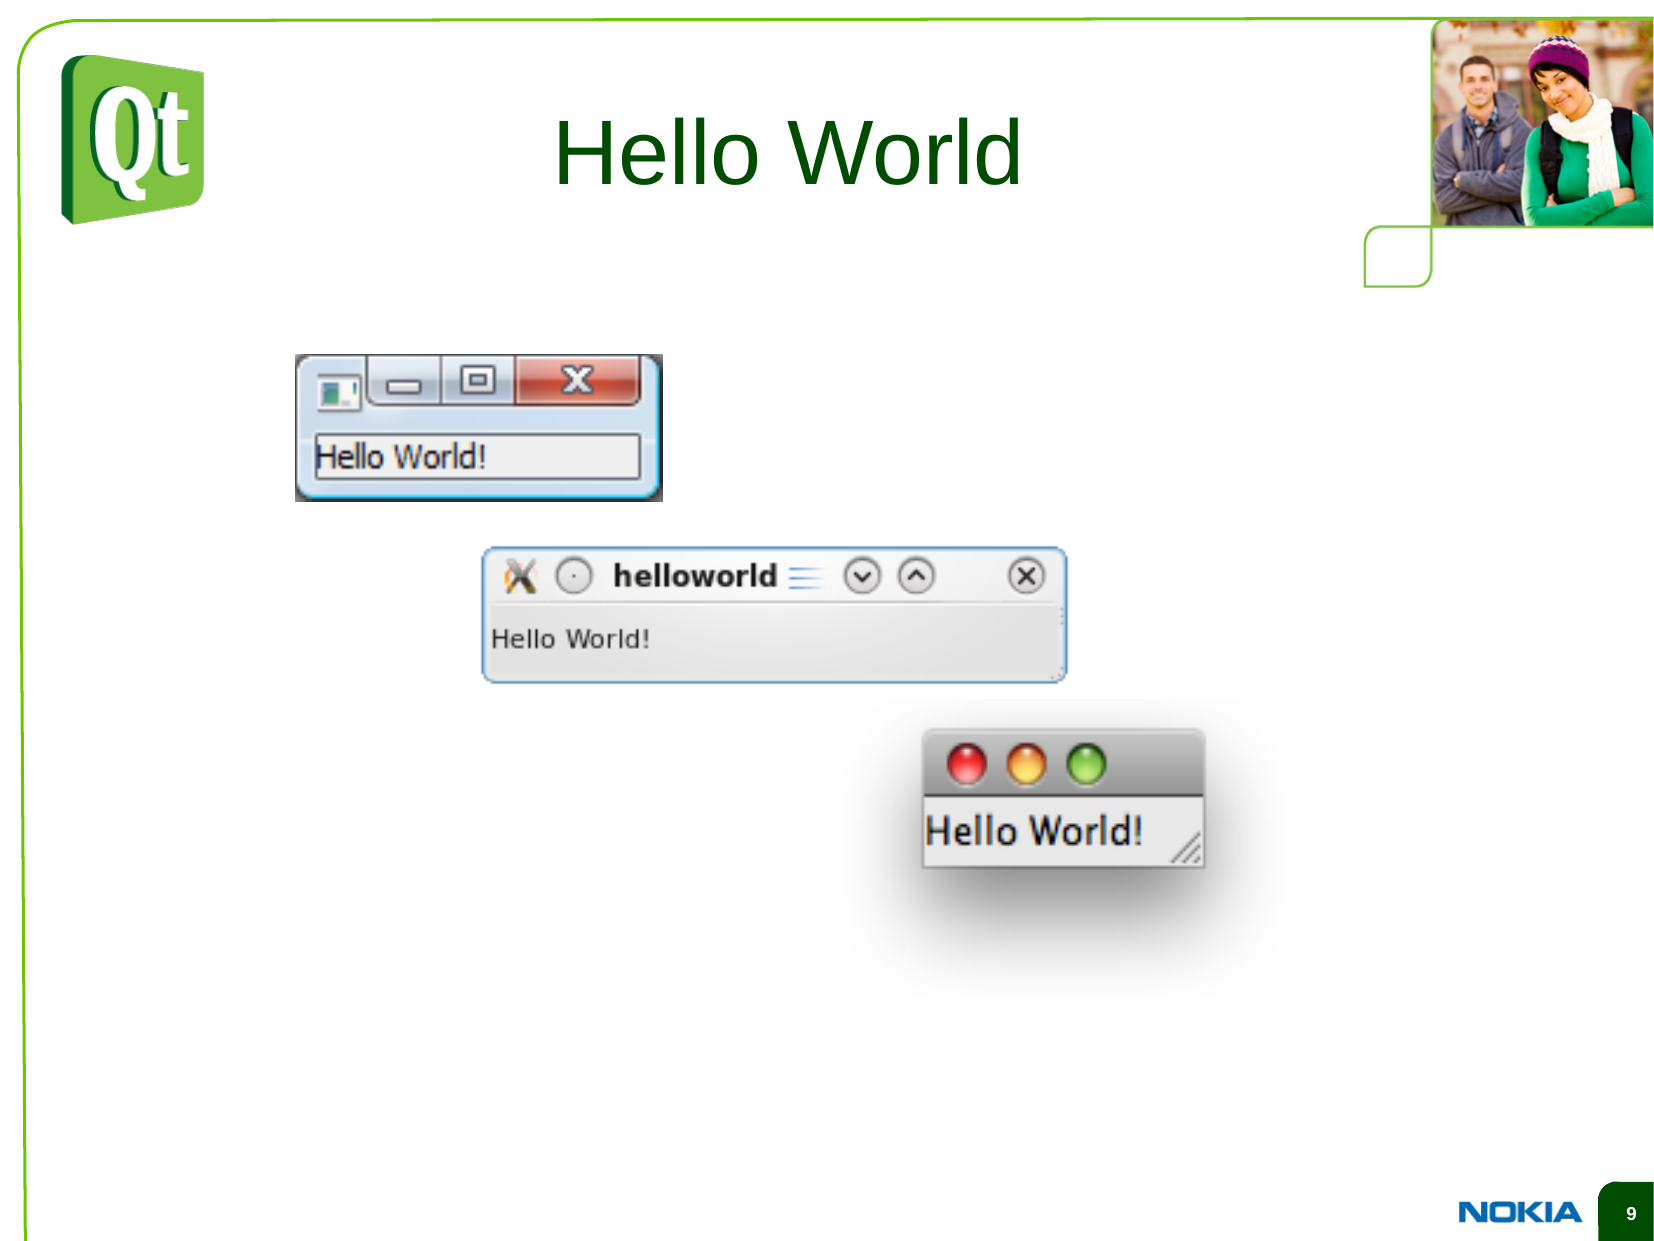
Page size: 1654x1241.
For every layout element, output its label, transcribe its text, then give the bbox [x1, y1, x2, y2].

picture [475, 540, 1073, 689]
picture [1363, 18, 1654, 288]
picture [61, 55, 204, 225]
picture [295, 354, 663, 502]
picture [1459, 1201, 1583, 1223]
title Hello World [251, 49, 1327, 257]
picture [837, 699, 1369, 1047]
